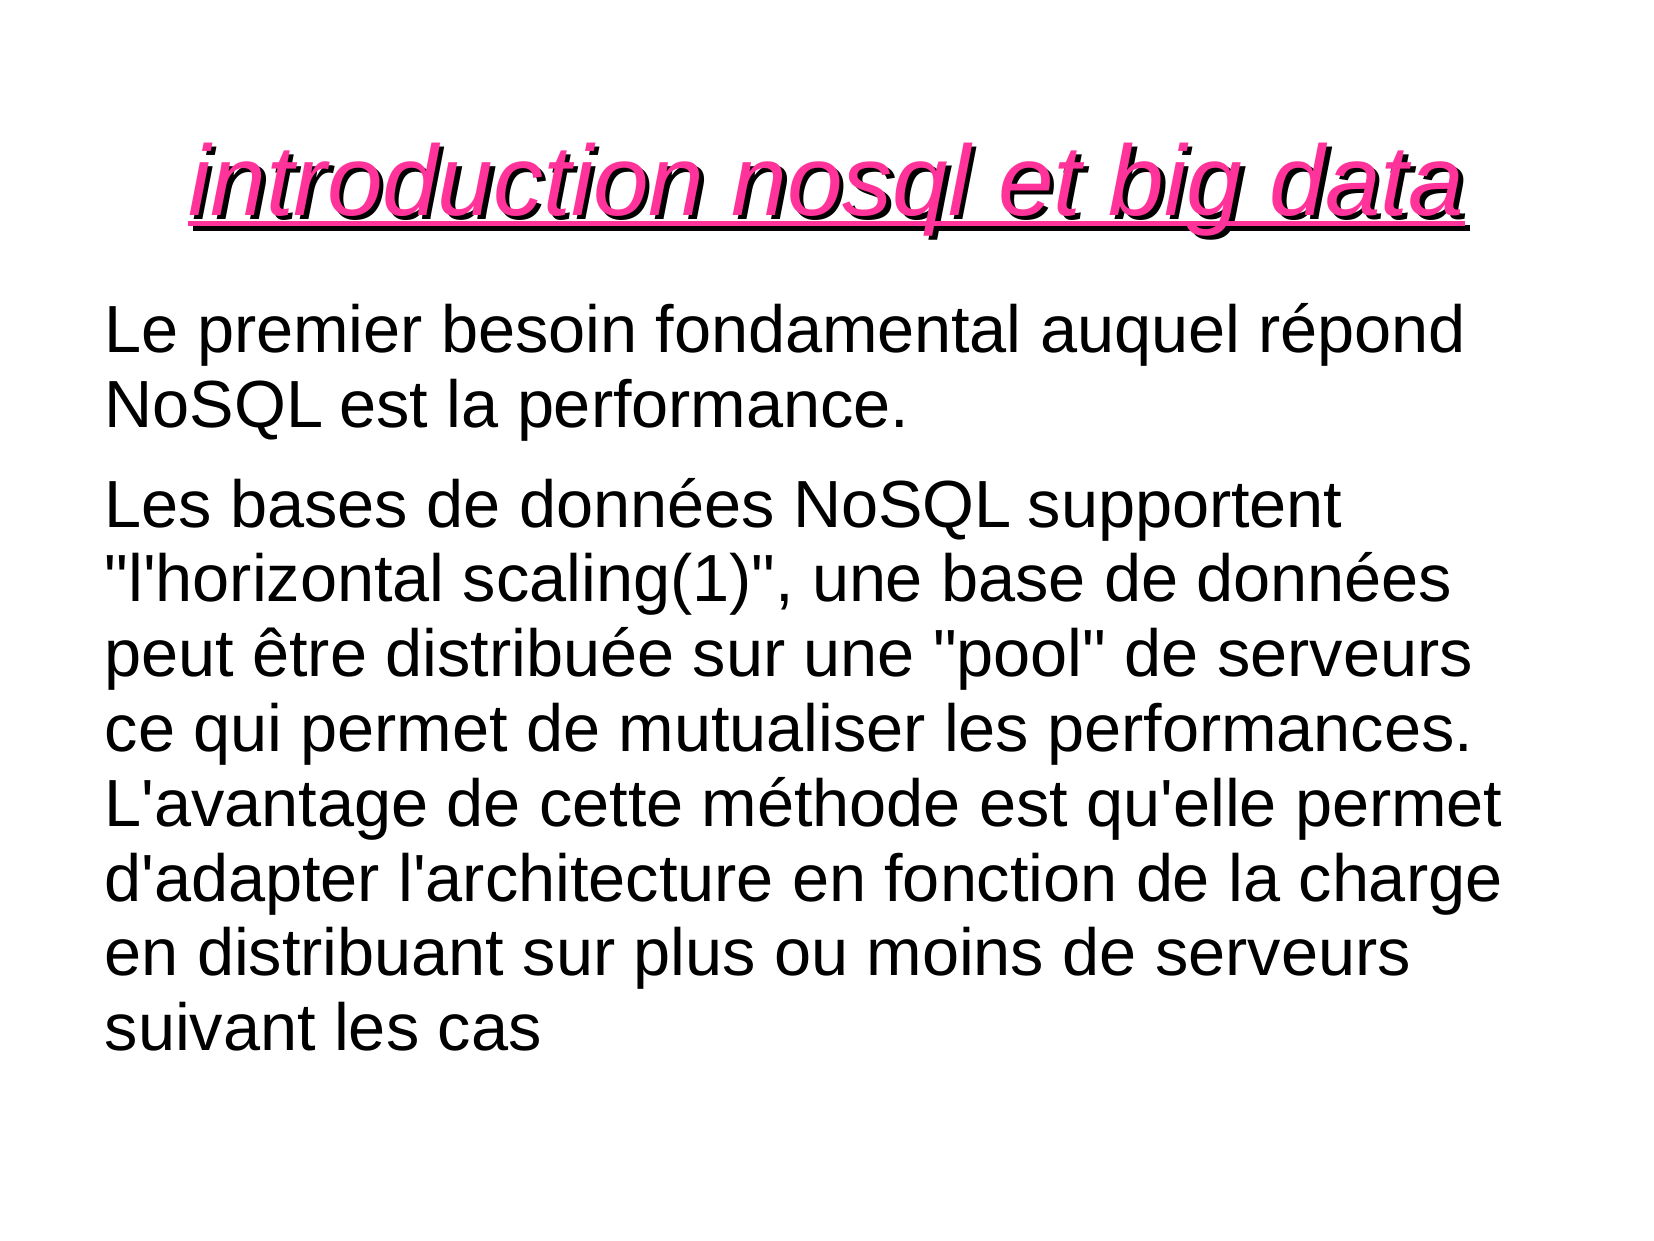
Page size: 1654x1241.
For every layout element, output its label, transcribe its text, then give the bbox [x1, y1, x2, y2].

title introduction nosql et big data [82, 49, 1571, 257]
text_box Le premier besoin fondamental auquel répond NoSQL est la performance. Les bases de données NoSQL supportent "l'horizontal scaling(1)", une base de données peut être distribuée sur une "pool" de serveurs ce qui permet de mutualiser les performances. L'avantage de cette méthode est qu'elle permet d'adapter l'architecture en fonction de la charge en distribuant sur plus ou moins de serveurs suivant les cas [90, 285, 1576, 1216]
